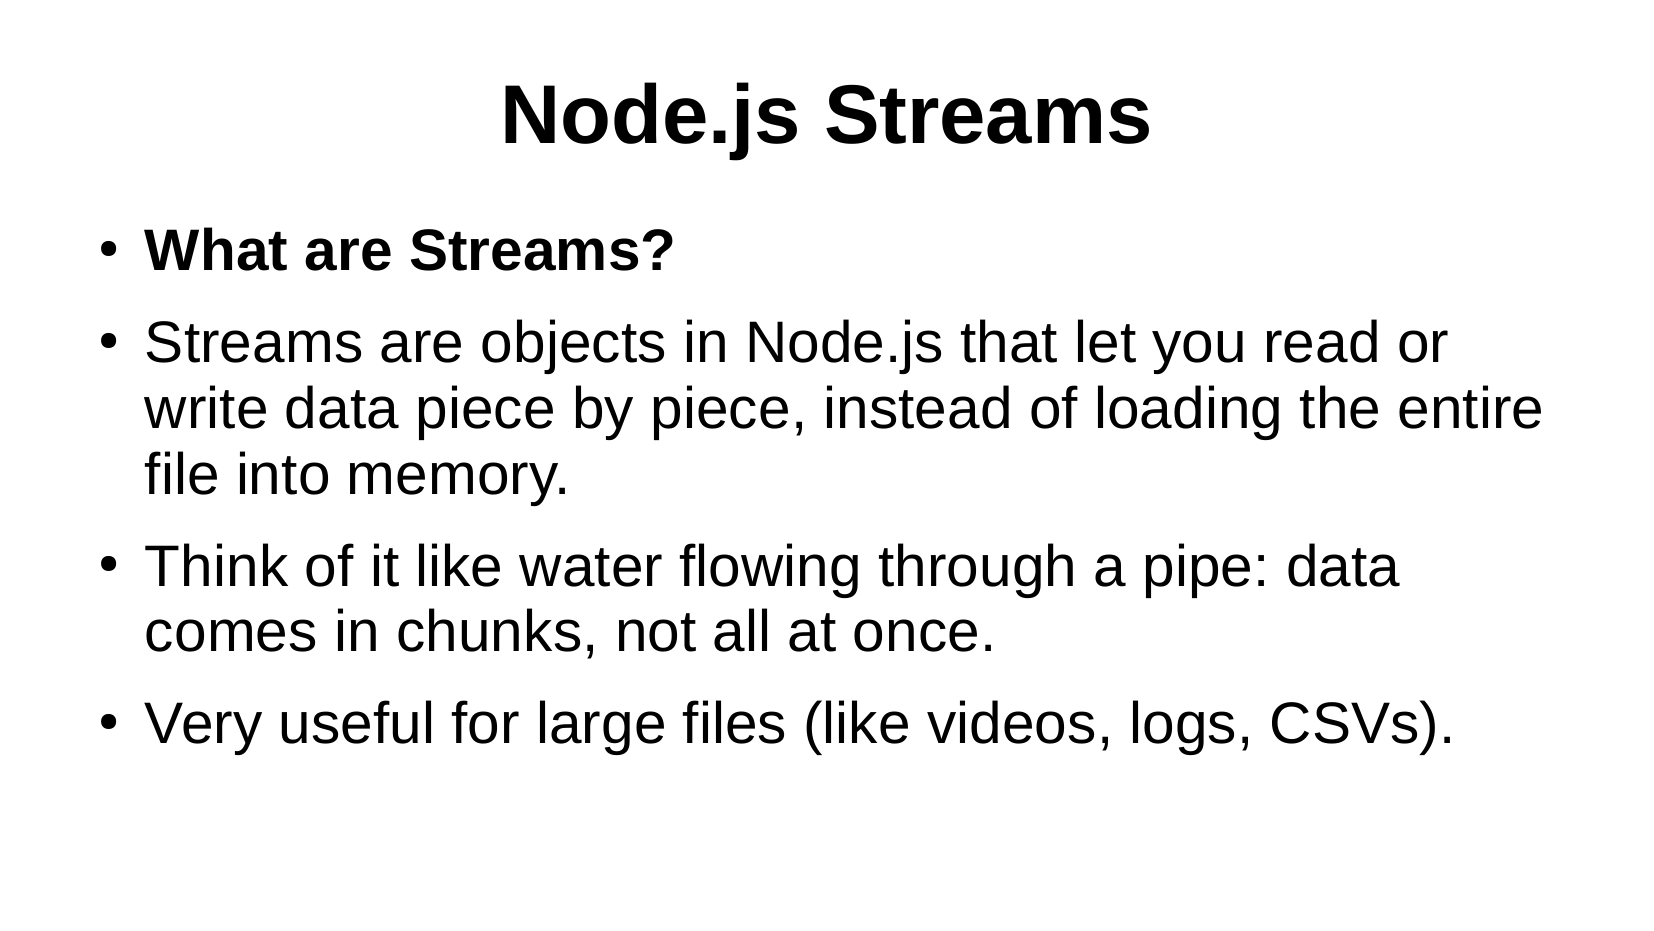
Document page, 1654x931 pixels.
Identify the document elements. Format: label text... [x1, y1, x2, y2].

list What are Streams? Streams are objects in Node.js that let you read or write data piece by piece, instead of loading the entire file into memory. Think of it like water flowing through a pipe: data comes in chunks, not all at once. Very useful for large files (like videos, logs, CSVs). [82, 217, 1571, 758]
title Node.js Streams [82, 37, 1571, 193]
